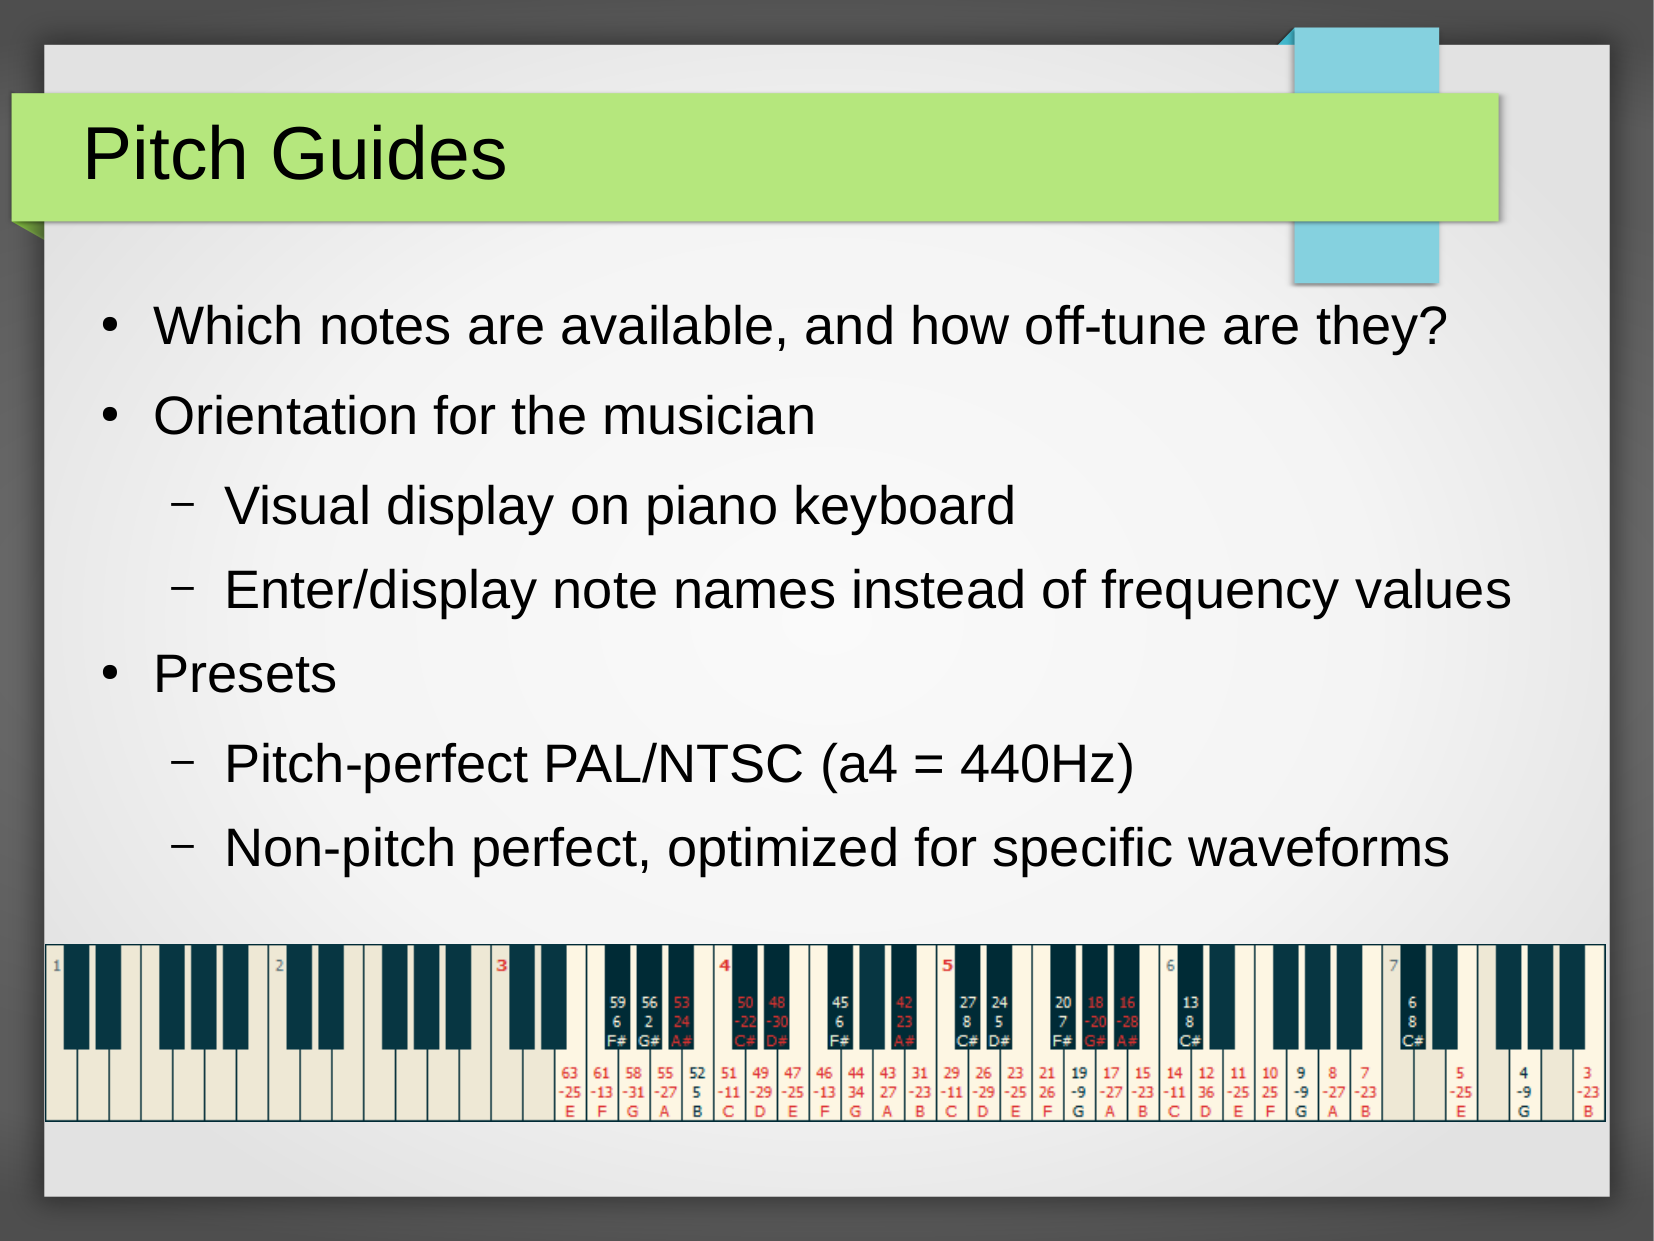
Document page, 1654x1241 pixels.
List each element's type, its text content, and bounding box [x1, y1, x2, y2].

title Pitch Guides [82, 94, 1264, 213]
list Which notes are available, and how off-tune are they? Orientation for the musician Visual display on piano keyboard Enter/display note names instead of frequency values Presets Pitch-perfect PAL/NTSC (a4 = 440Hz) Non-pitch perfect, optimized for specific waveforms [82, 295, 1571, 944]
picture [0, 0, 1654, 1241]
